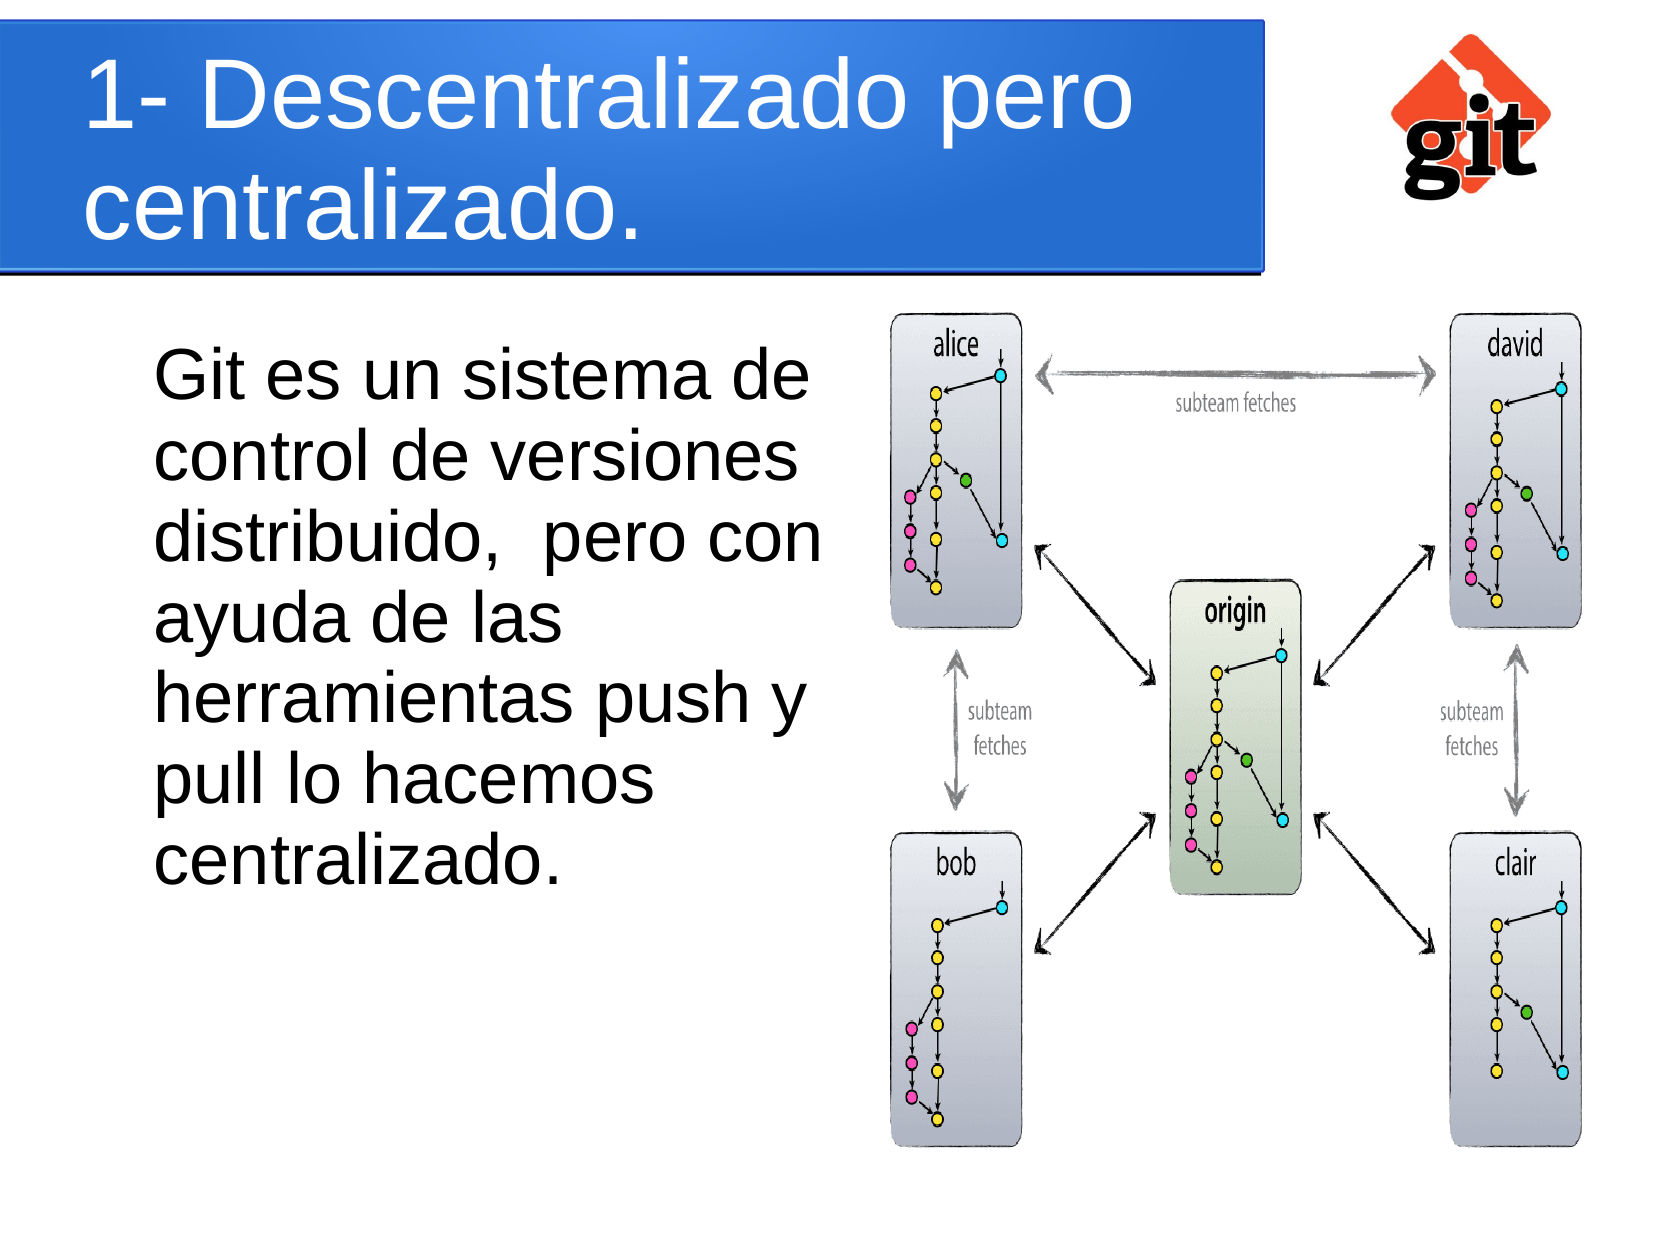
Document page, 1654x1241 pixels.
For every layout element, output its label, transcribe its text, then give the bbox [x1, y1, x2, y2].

picture [1387, 34, 1554, 201]
title 1- Descentralizado pero centralizado. [82, 38, 1235, 261]
list Git es un sistema de control de versiones distribuido, pero con ayuda de las herramientas push y pull lo hacemos centralizado. [82, 334, 881, 1054]
picture [881, 299, 1595, 1162]
